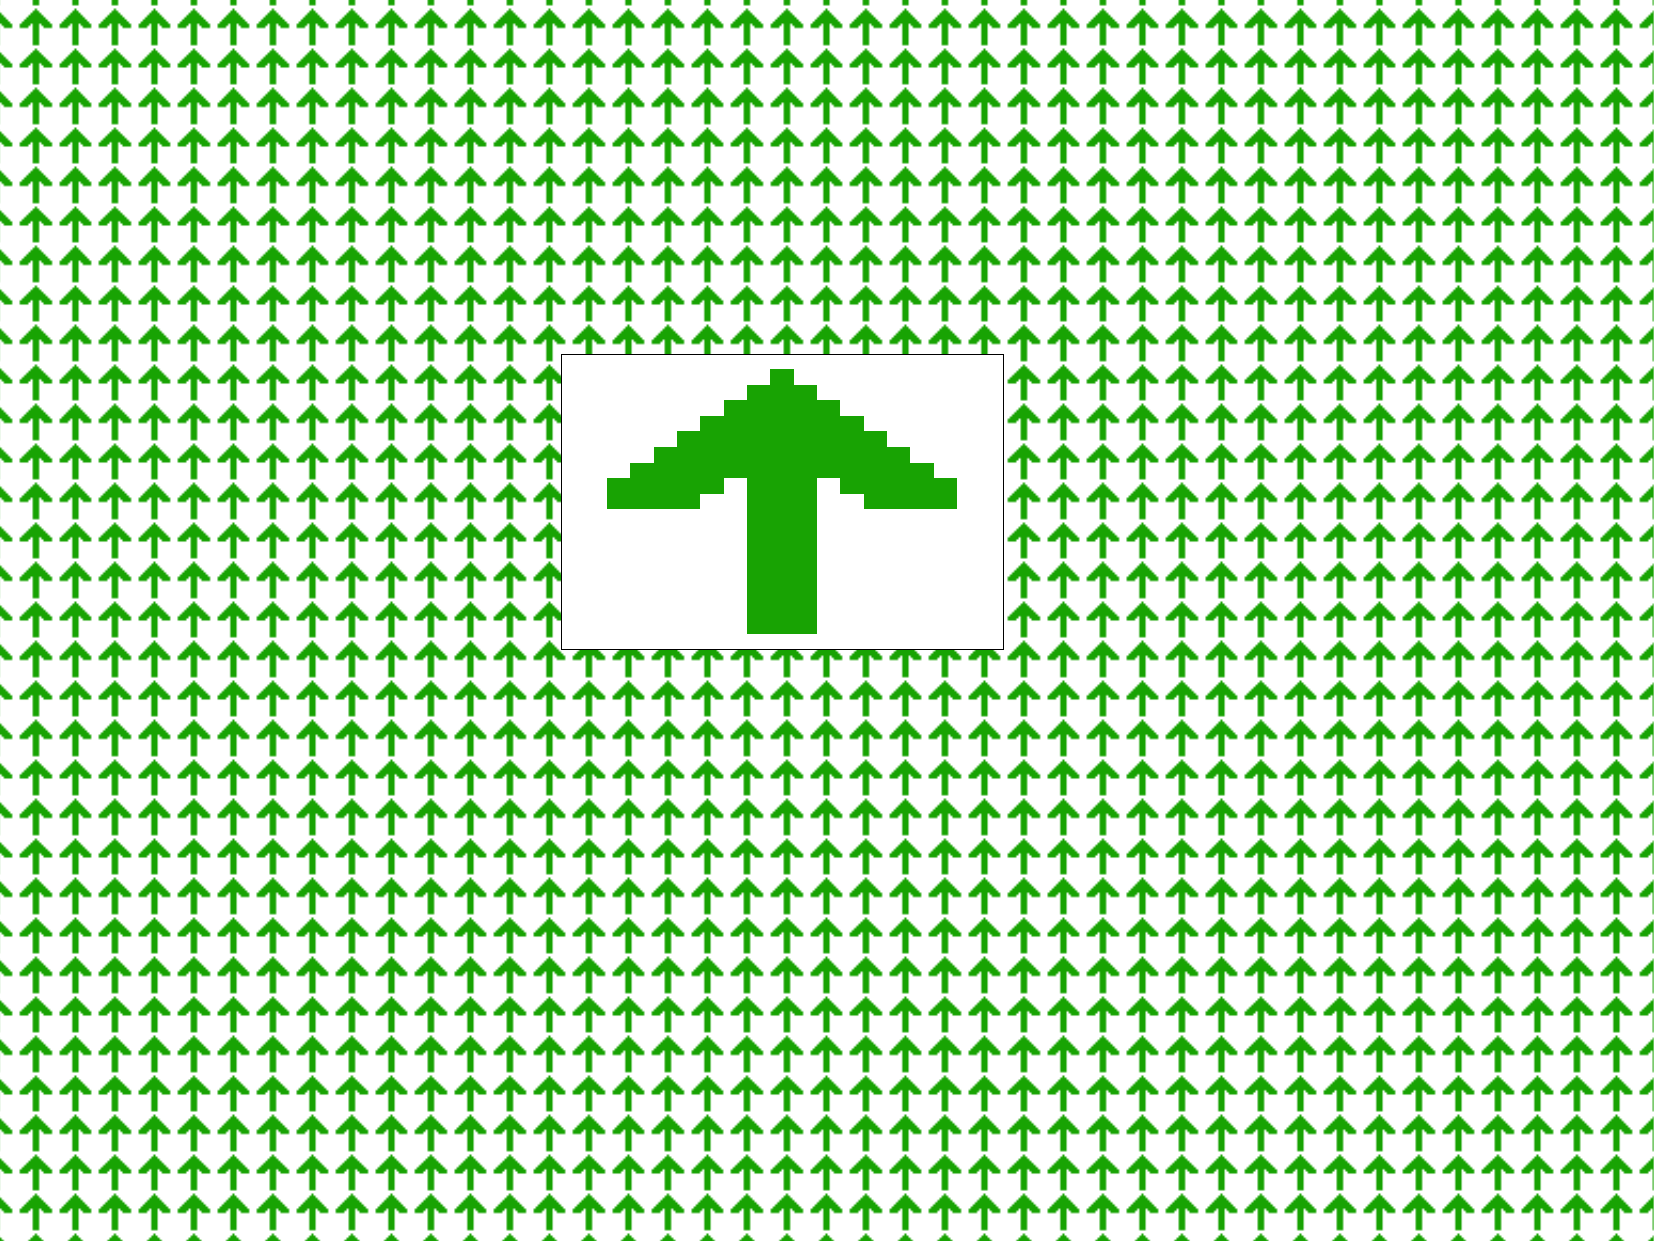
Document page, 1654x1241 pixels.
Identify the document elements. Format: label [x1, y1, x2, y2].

picture [0, 0, 1654, 1241]
text_box [561, 354, 1004, 650]
